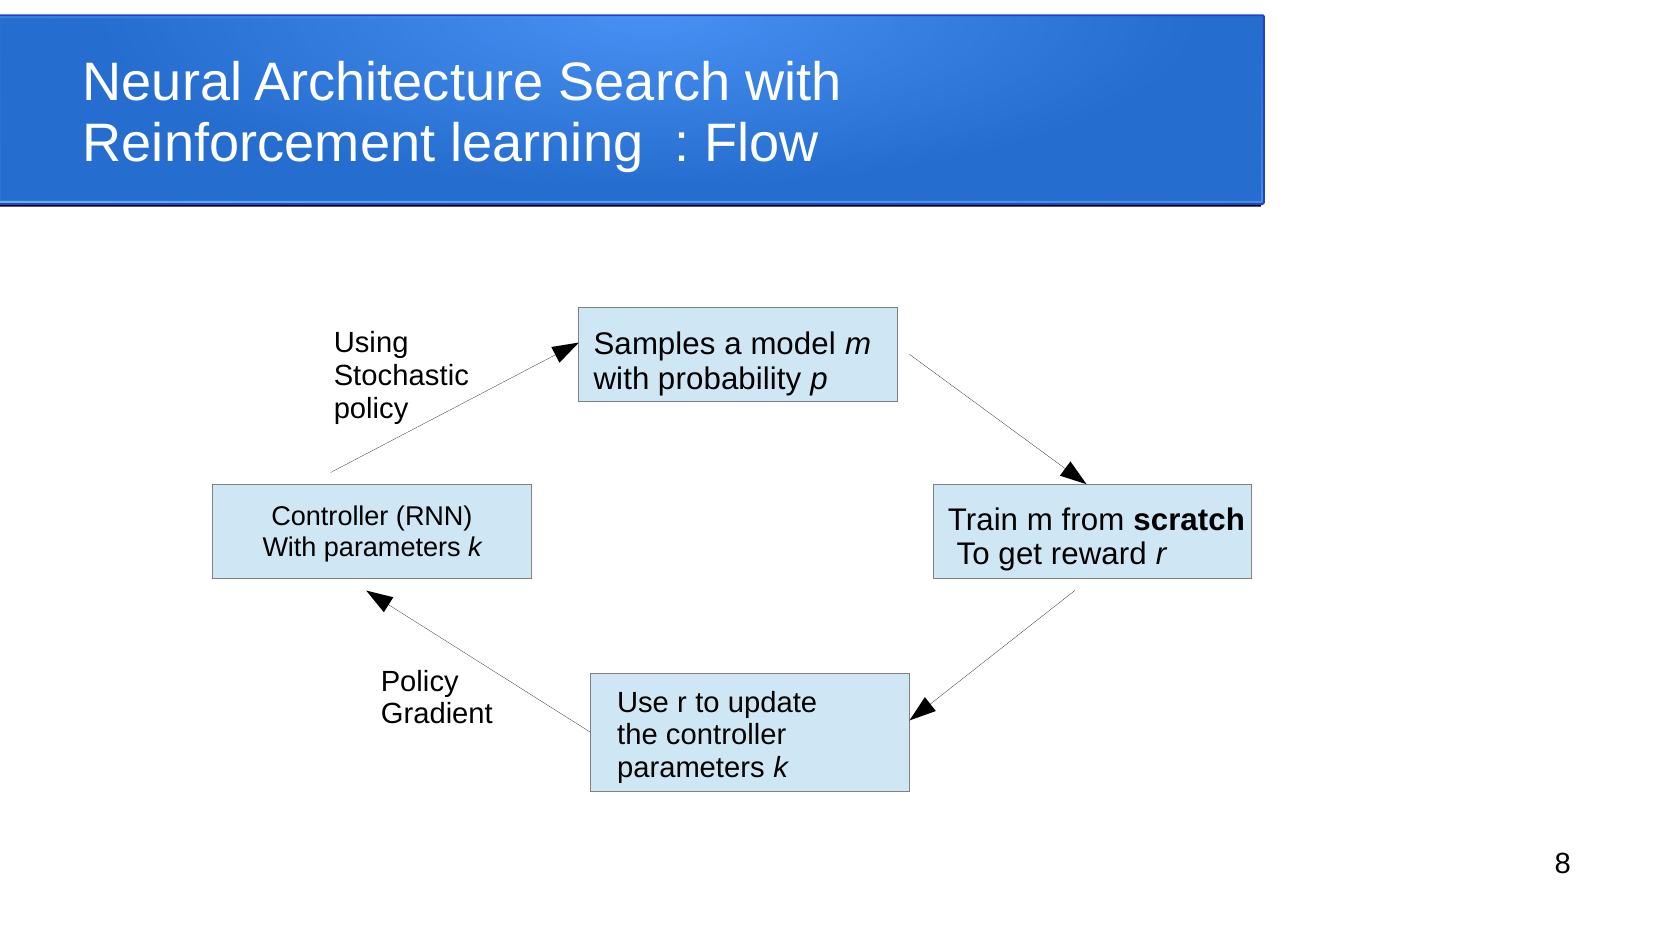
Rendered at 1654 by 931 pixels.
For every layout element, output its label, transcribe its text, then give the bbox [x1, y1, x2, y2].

text_box Samples a model m with probability p [578, 318, 886, 404]
title Neural Architecture Search with Reinforcement learning : Flow [82, 21, 1235, 204]
text_box Train m from scratch To get reward r [933, 494, 1260, 579]
text_box [578, 307, 898, 402]
text_box Policy Gradient [366, 657, 509, 738]
text_box Using Stochastic policy [318, 318, 493, 433]
text_box Use r to update the controller parameters k [602, 678, 910, 792]
text_box [590, 673, 910, 792]
text_box Controller (RNN) With parameters k [212, 484, 532, 579]
text_box [933, 484, 1252, 494]
